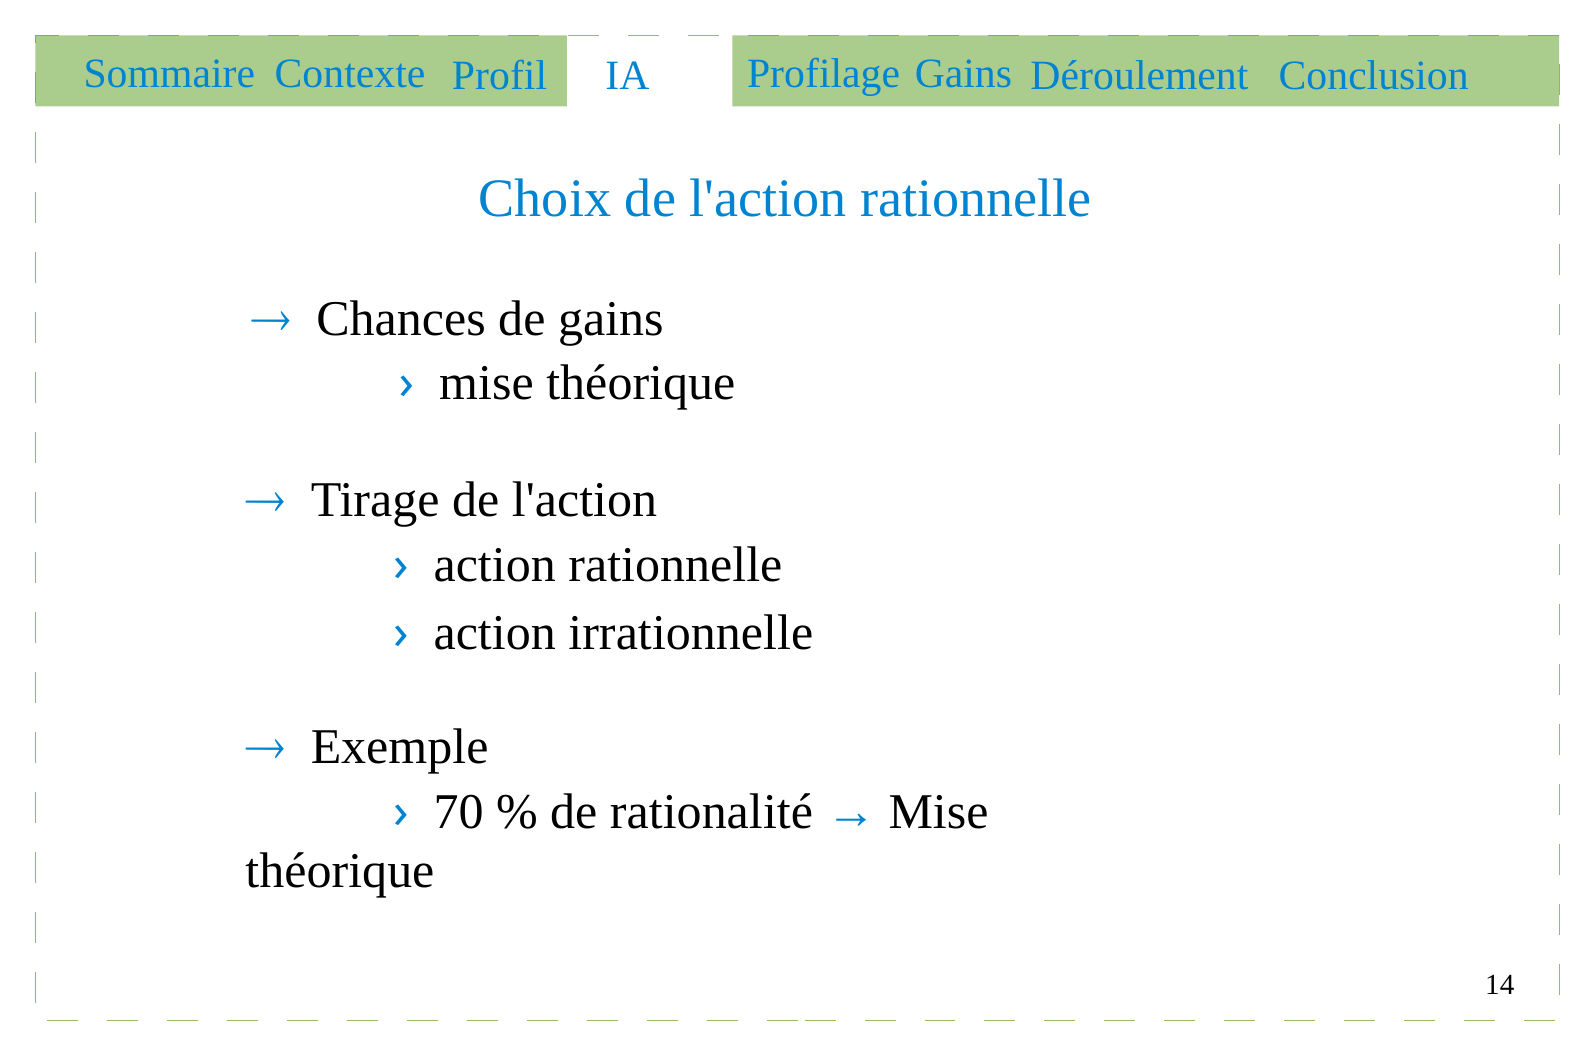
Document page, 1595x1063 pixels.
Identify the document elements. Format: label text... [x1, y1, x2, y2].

text_box ® Tirage de l'action › action rationnelle › action irrationnelle ® Exemple › 70 % de rationalité → Mise théorique [230, 354, 1205, 886]
text_box Contexte [284, 42, 449, 105]
text_box Sommaire [68, 42, 284, 105]
text_box ® Chances de gains › mise théorique [236, 283, 1028, 485]
text_box IA [590, 45, 804, 107]
text_box Déroulement [1015, 45, 1264, 107]
text_box Profil [437, 45, 567, 107]
text_box [35, 35, 567, 107]
text_box Profilage [732, 42, 934, 105]
text_box Choix de l'action rationnelle [23, 161, 1548, 237]
text_box [732, 35, 1560, 107]
text_box Gains [934, 42, 1040, 105]
text_box Conclusion [1264, 45, 1501, 107]
